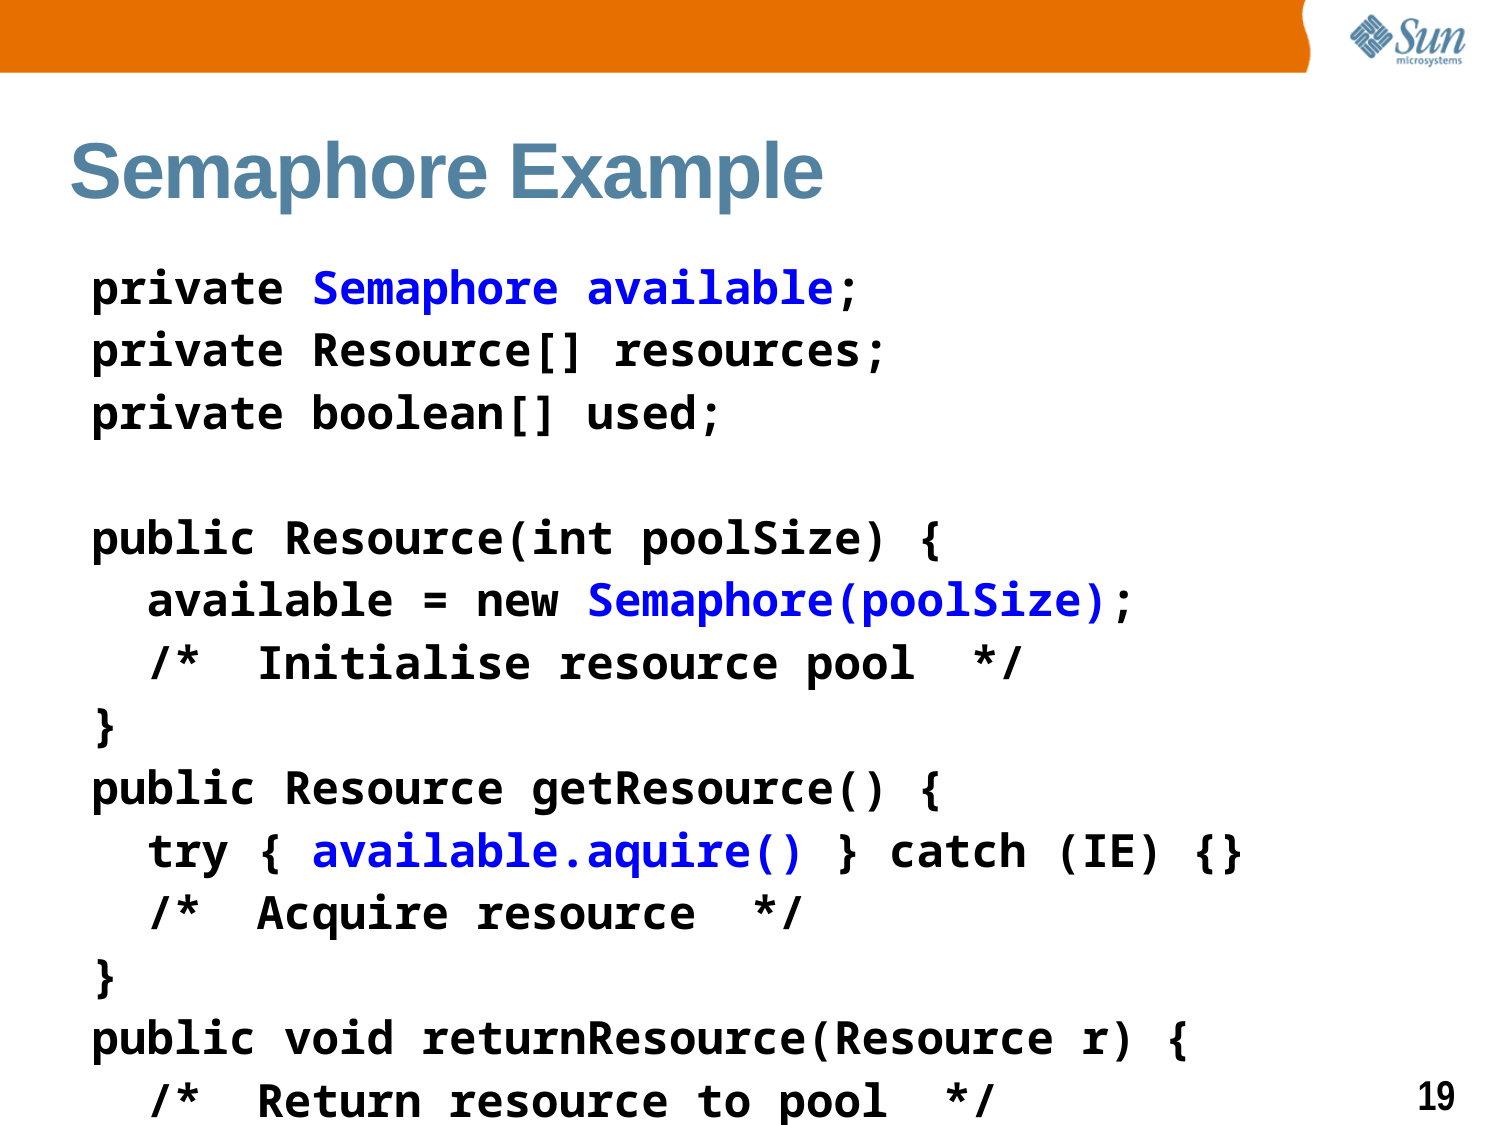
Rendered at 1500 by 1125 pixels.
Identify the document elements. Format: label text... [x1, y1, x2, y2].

text_box private Semaphore available; private Resource[] resources; private boolean[] used; public Resource(int poolSize) { available = new Semaphore(poolSize); /* Initialise resource pool */ } public Resource getResource() { try { available.aquire() } catch (IE) {} /* Acquire resource */ } public void returnResource(Resource r) { /* Return resource to pool */ available.release(); } [36, 255, 1431, 1125]
picture [0, 0, 1500, 75]
title Semaphore Example [69, 134, 1432, 276]
